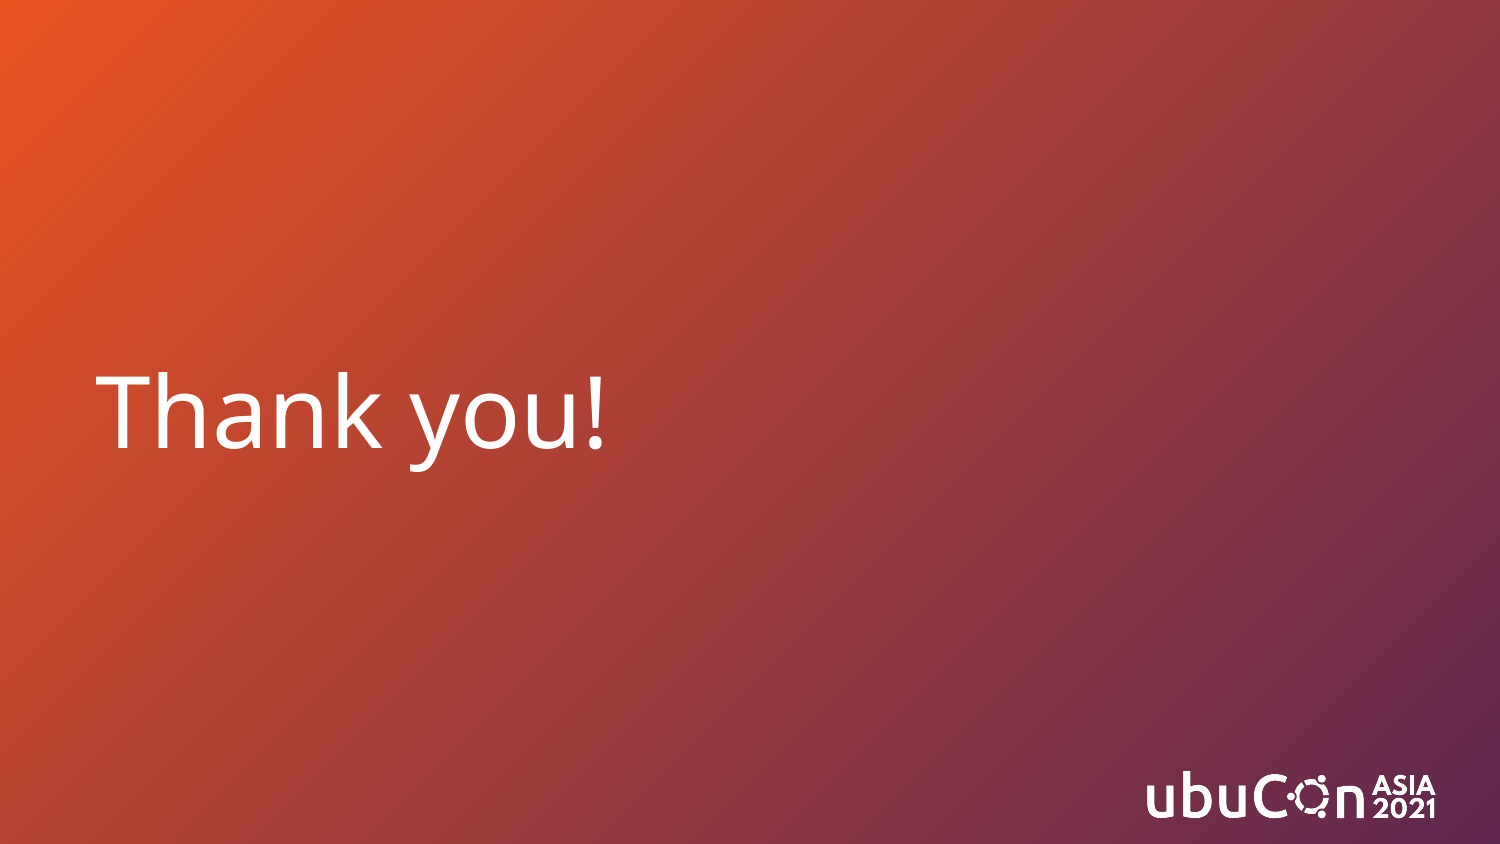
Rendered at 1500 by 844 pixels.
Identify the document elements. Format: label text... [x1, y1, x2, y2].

picture [1137, 771, 1449, 822]
title Thank you! [80, 73, 1125, 745]
